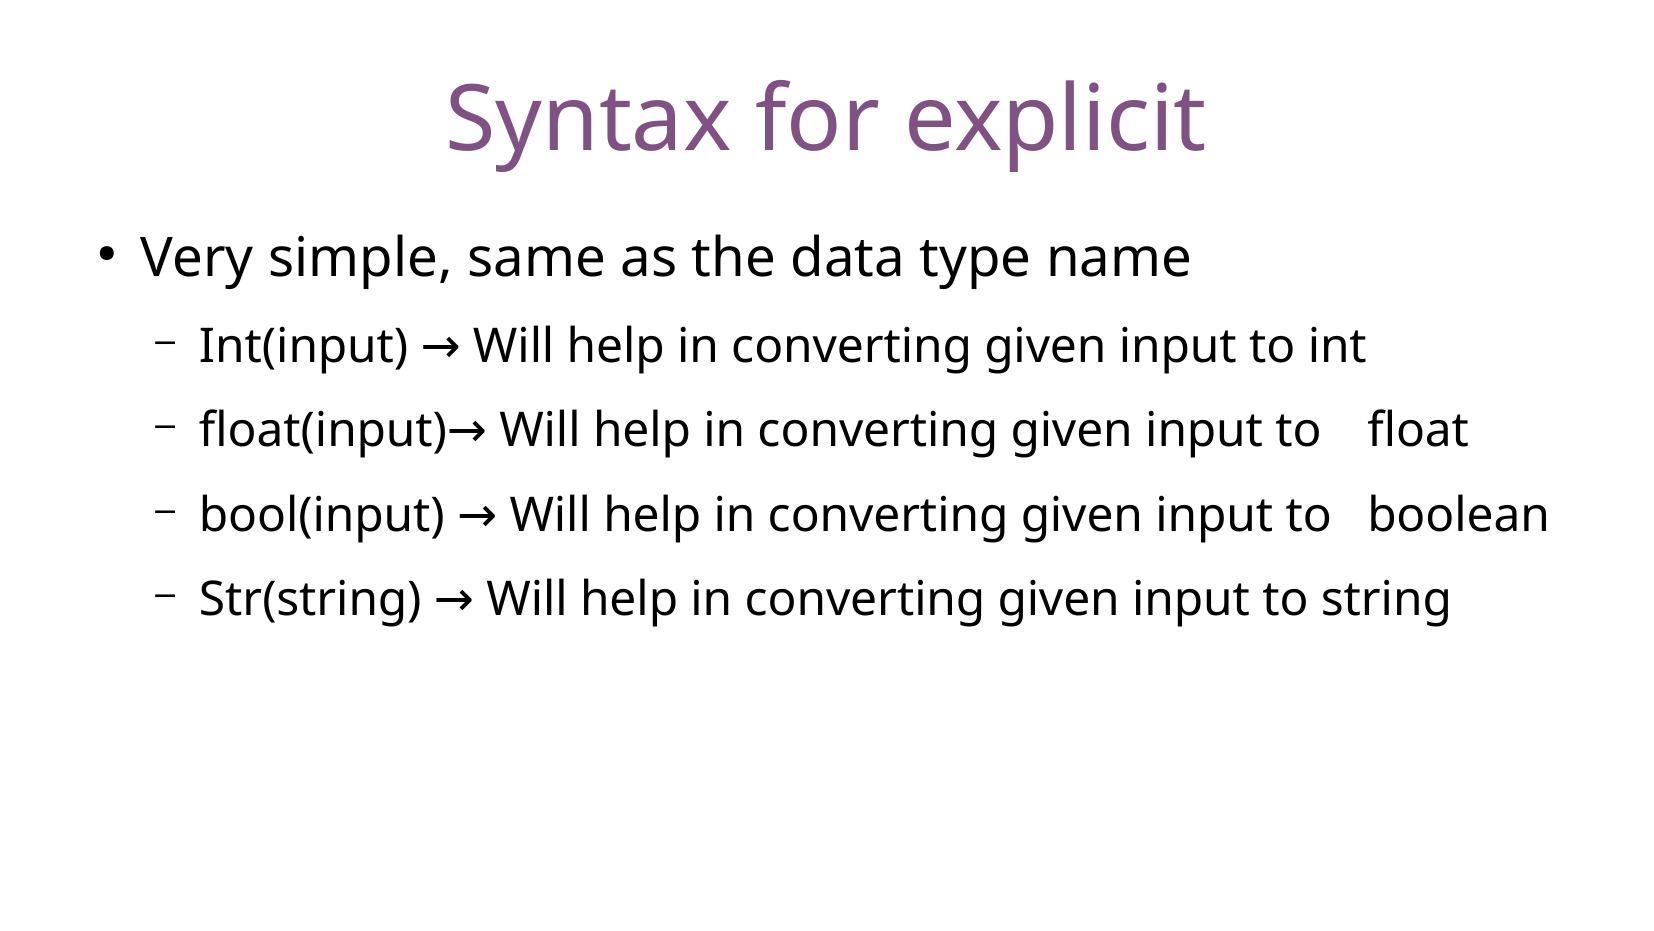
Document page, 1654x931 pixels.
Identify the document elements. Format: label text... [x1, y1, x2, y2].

list Very simple, same as the data type name Int(input) → Will help in converting given input to int float(input)→ Will help in converting given input to float bool(input) → Will help in converting given input to boolean Str(string) → Will help in converting given input to string [82, 217, 1571, 758]
title Syntax for explicit [82, 37, 1571, 193]
